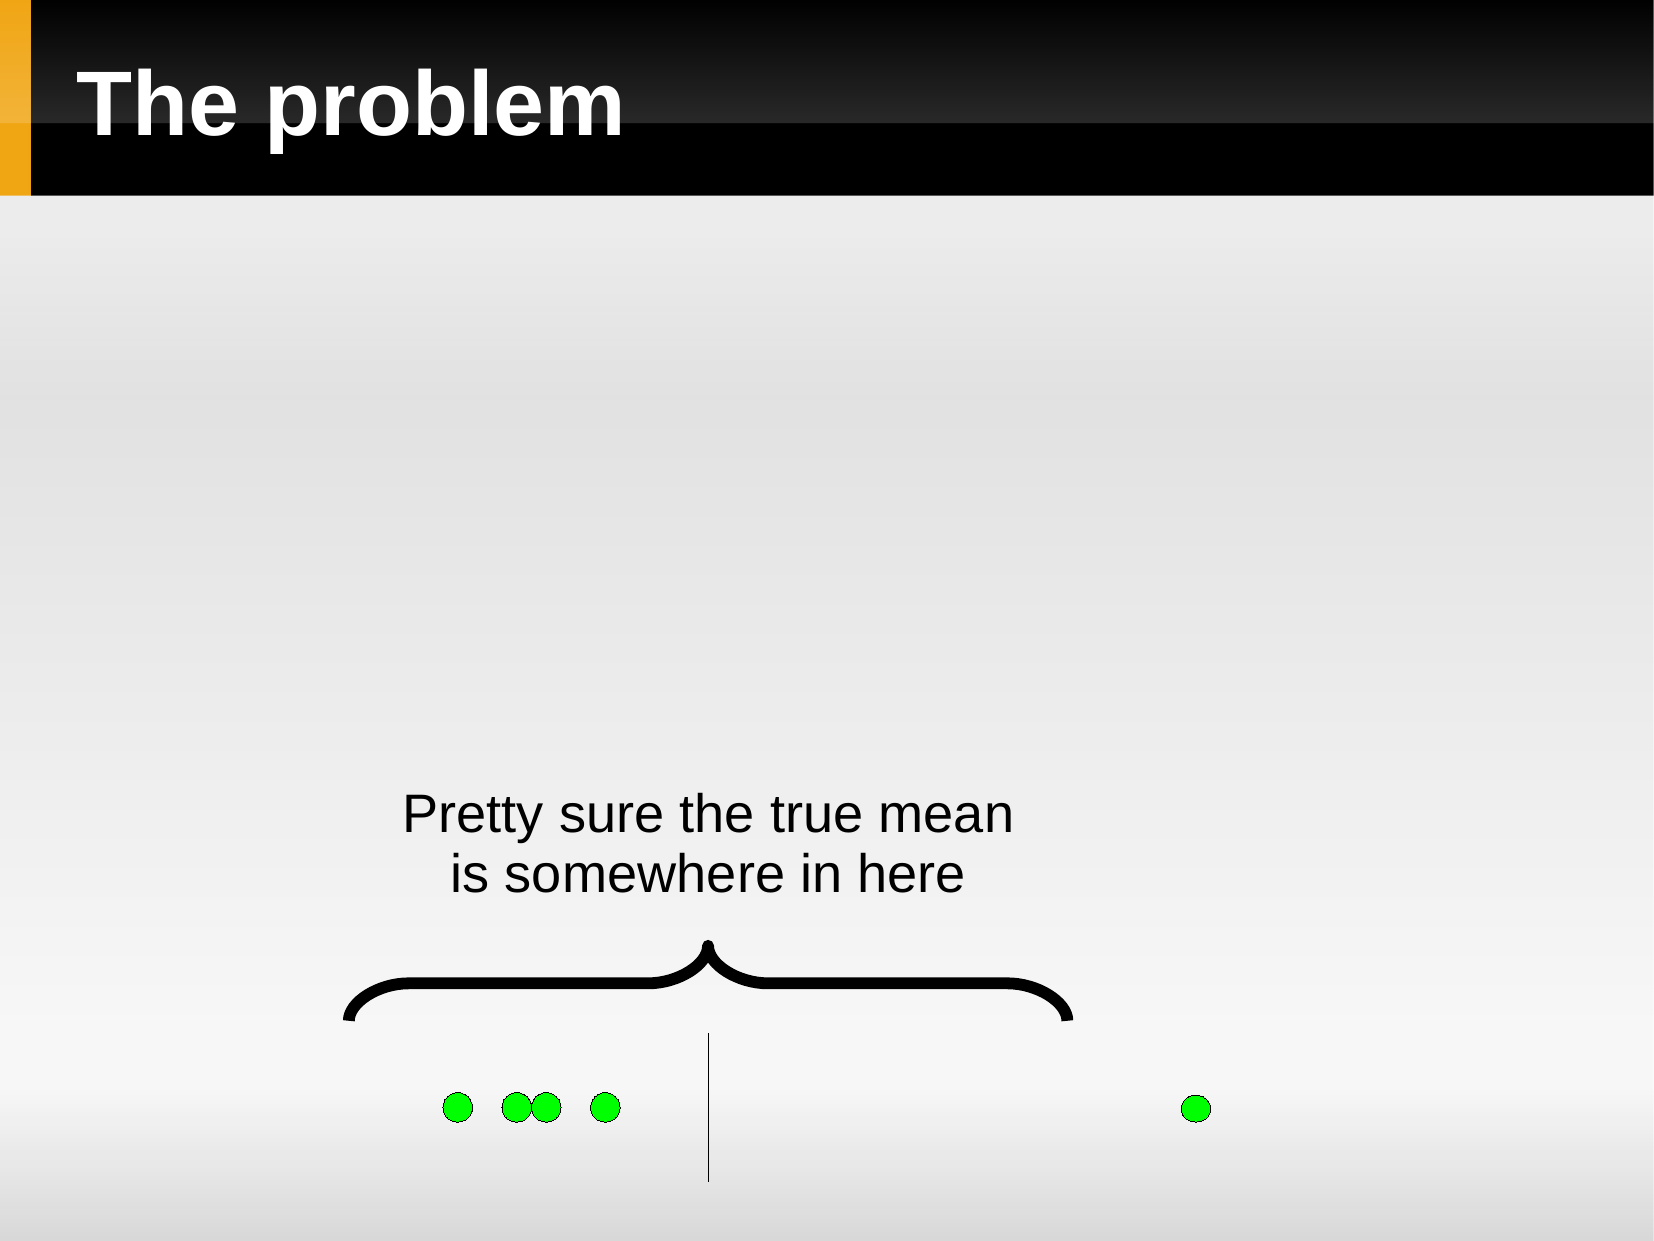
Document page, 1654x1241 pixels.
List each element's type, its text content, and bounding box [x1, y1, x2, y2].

text_box [590, 1092, 621, 1123]
title The problem [76, 7, 1565, 200]
text_box [1181, 1095, 1211, 1123]
text_box [442, 1092, 473, 1123]
text_box [501, 1092, 562, 1123]
picture [0, 0, 1654, 1241]
text_box Pretty sure the true mean is somewhere in here [387, 775, 1030, 926]
